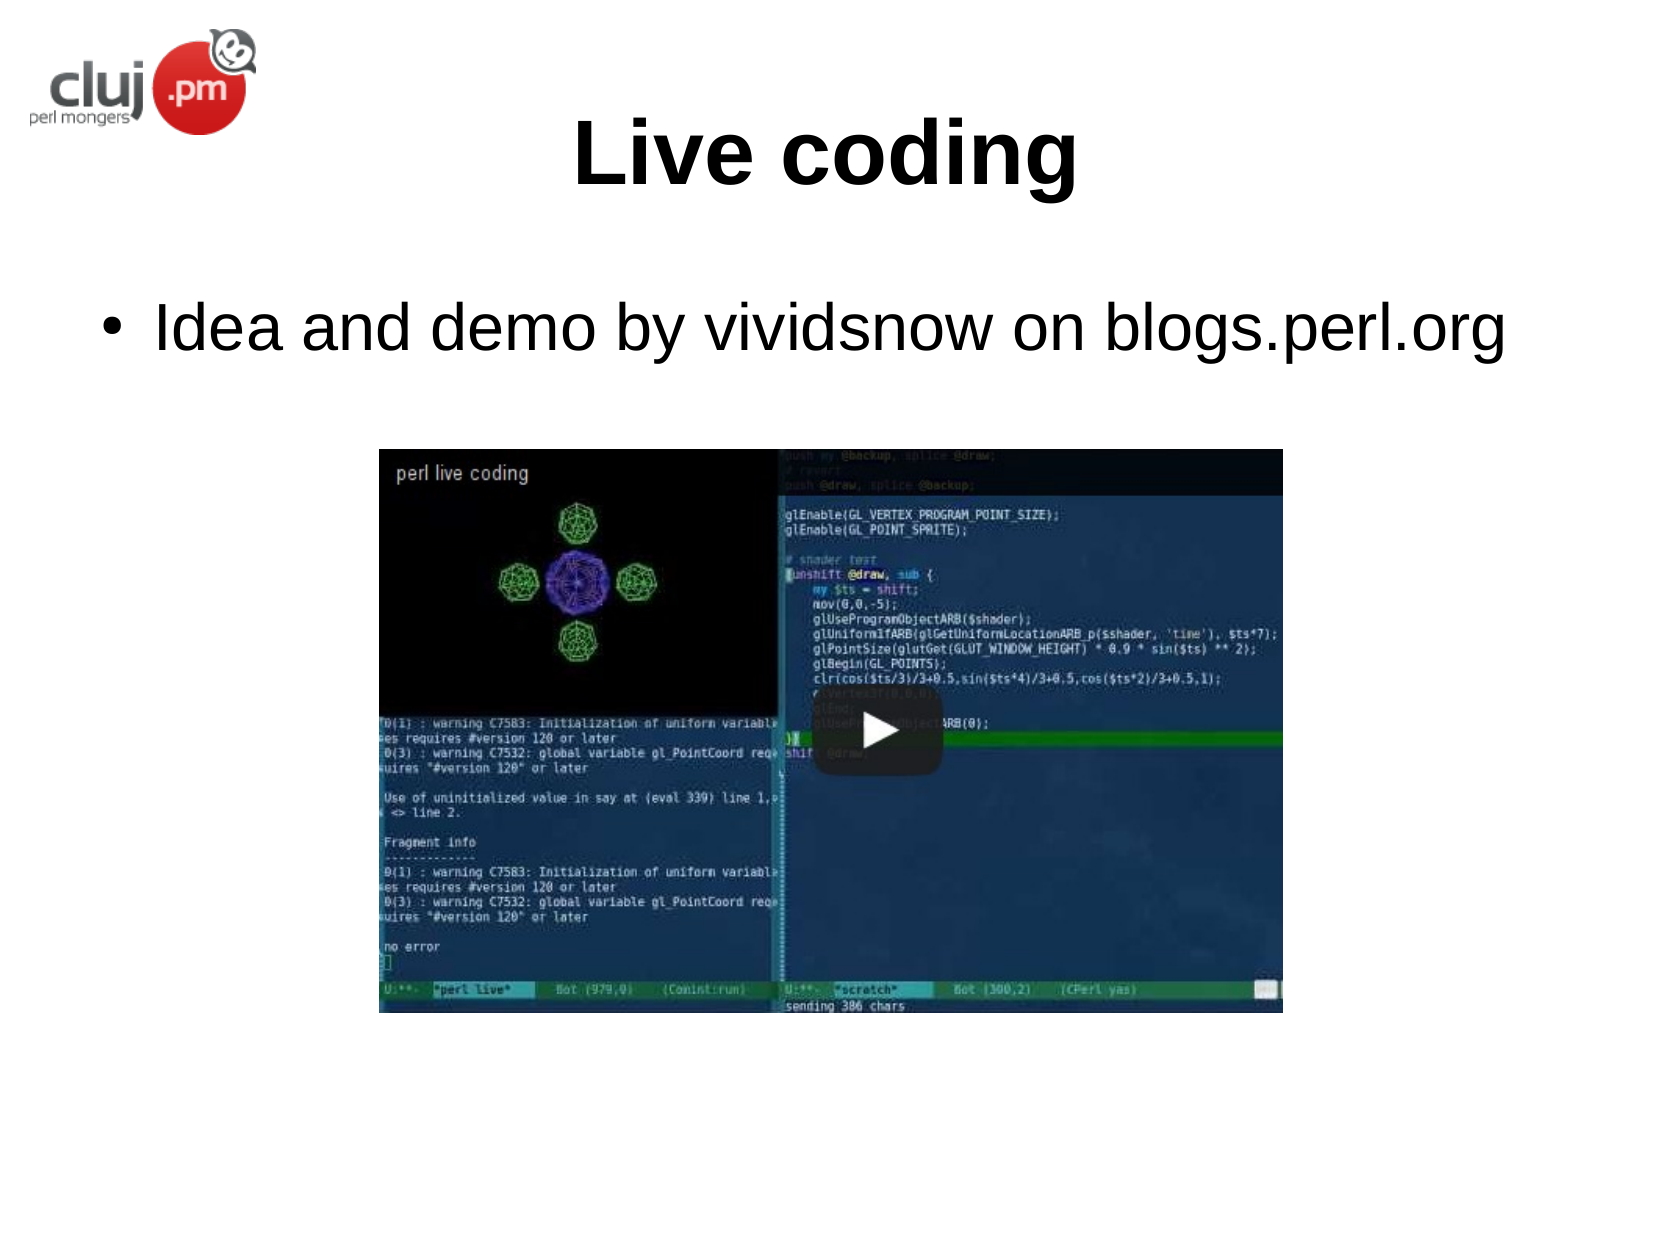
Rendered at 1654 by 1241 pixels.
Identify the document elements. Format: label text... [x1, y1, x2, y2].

list Idea and demo by vividsnow on blogs.perl.org [82, 290, 1538, 406]
picture [30, 29, 256, 135]
picture [379, 449, 1283, 1013]
title Live coding [82, 49, 1571, 257]
